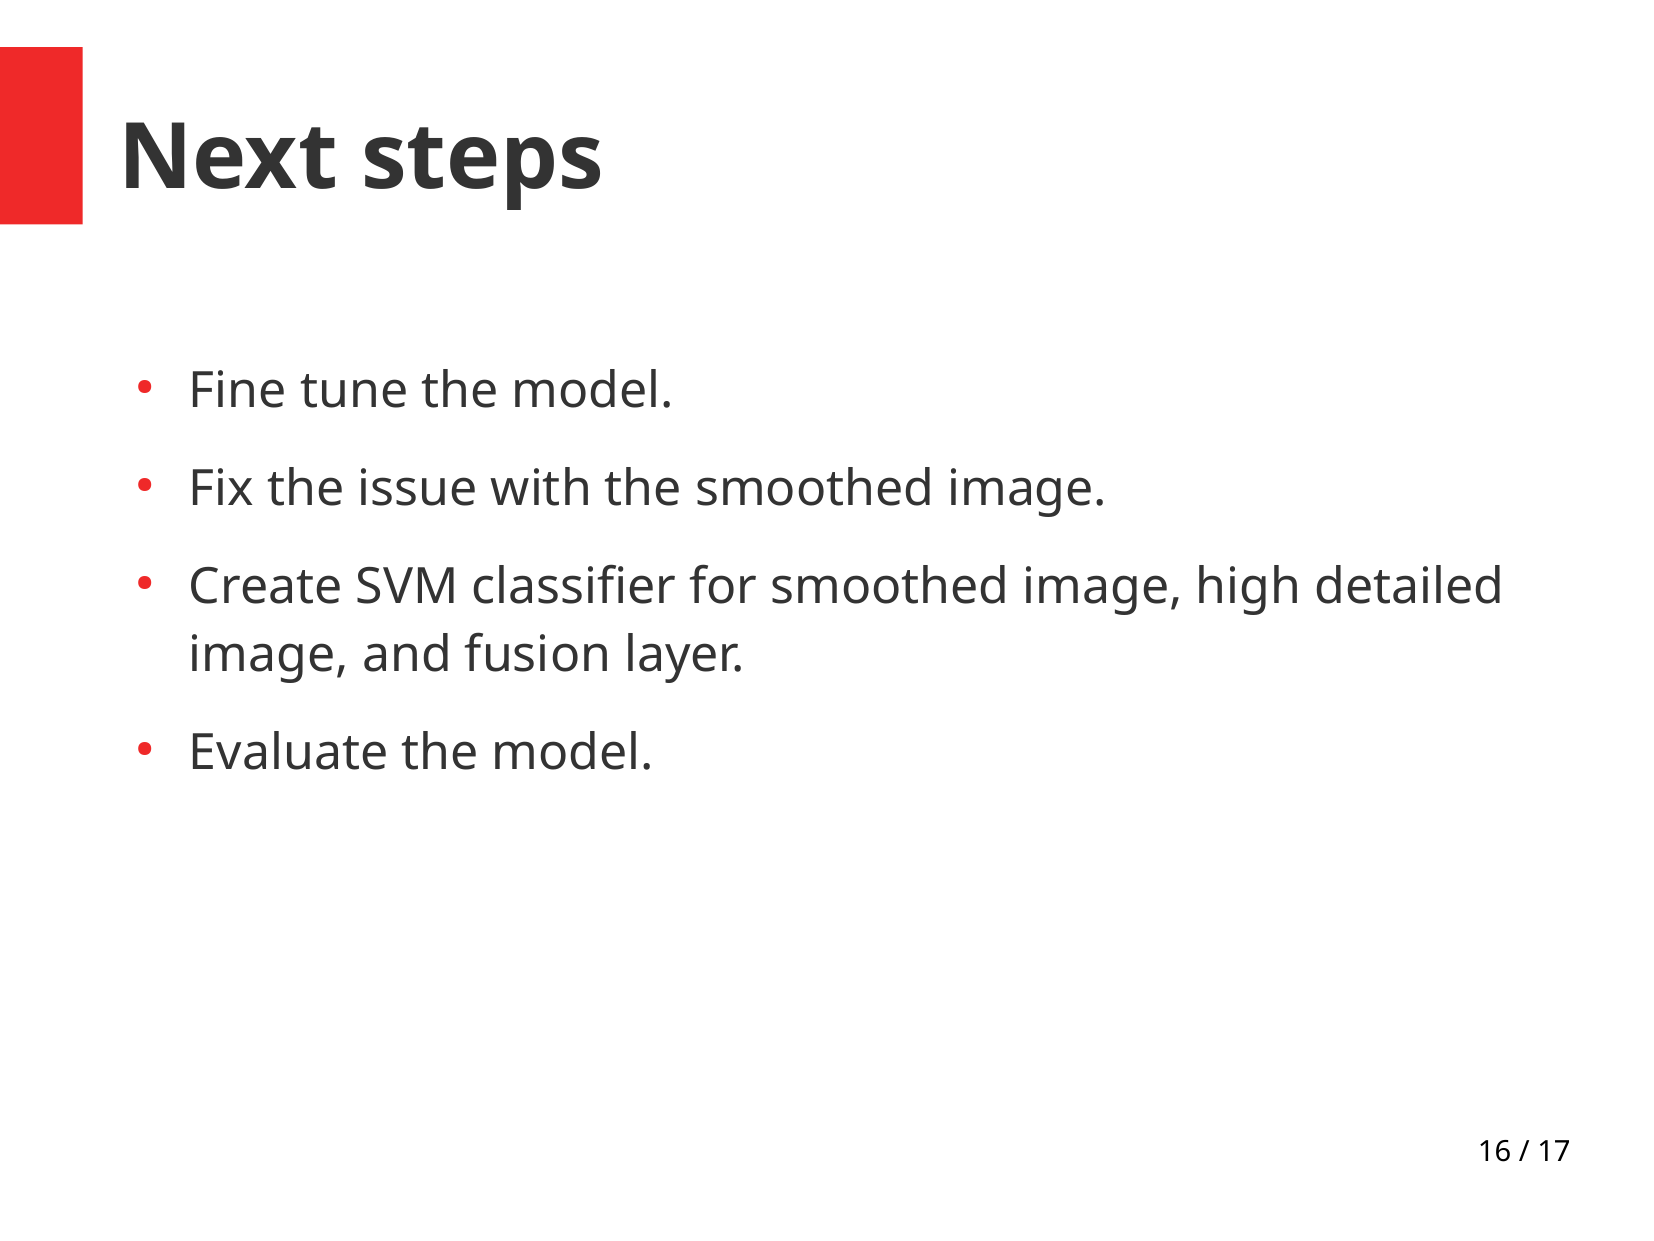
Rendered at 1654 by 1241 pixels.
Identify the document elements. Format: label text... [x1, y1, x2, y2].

title Next steps [118, 49, 1571, 257]
list Fine tune the model. Fix the issue with the smoothed image. Create SVM classifier for smoothed image, high detailed image, and fusion layer. Evaluate the model. [118, 354, 1536, 1074]
